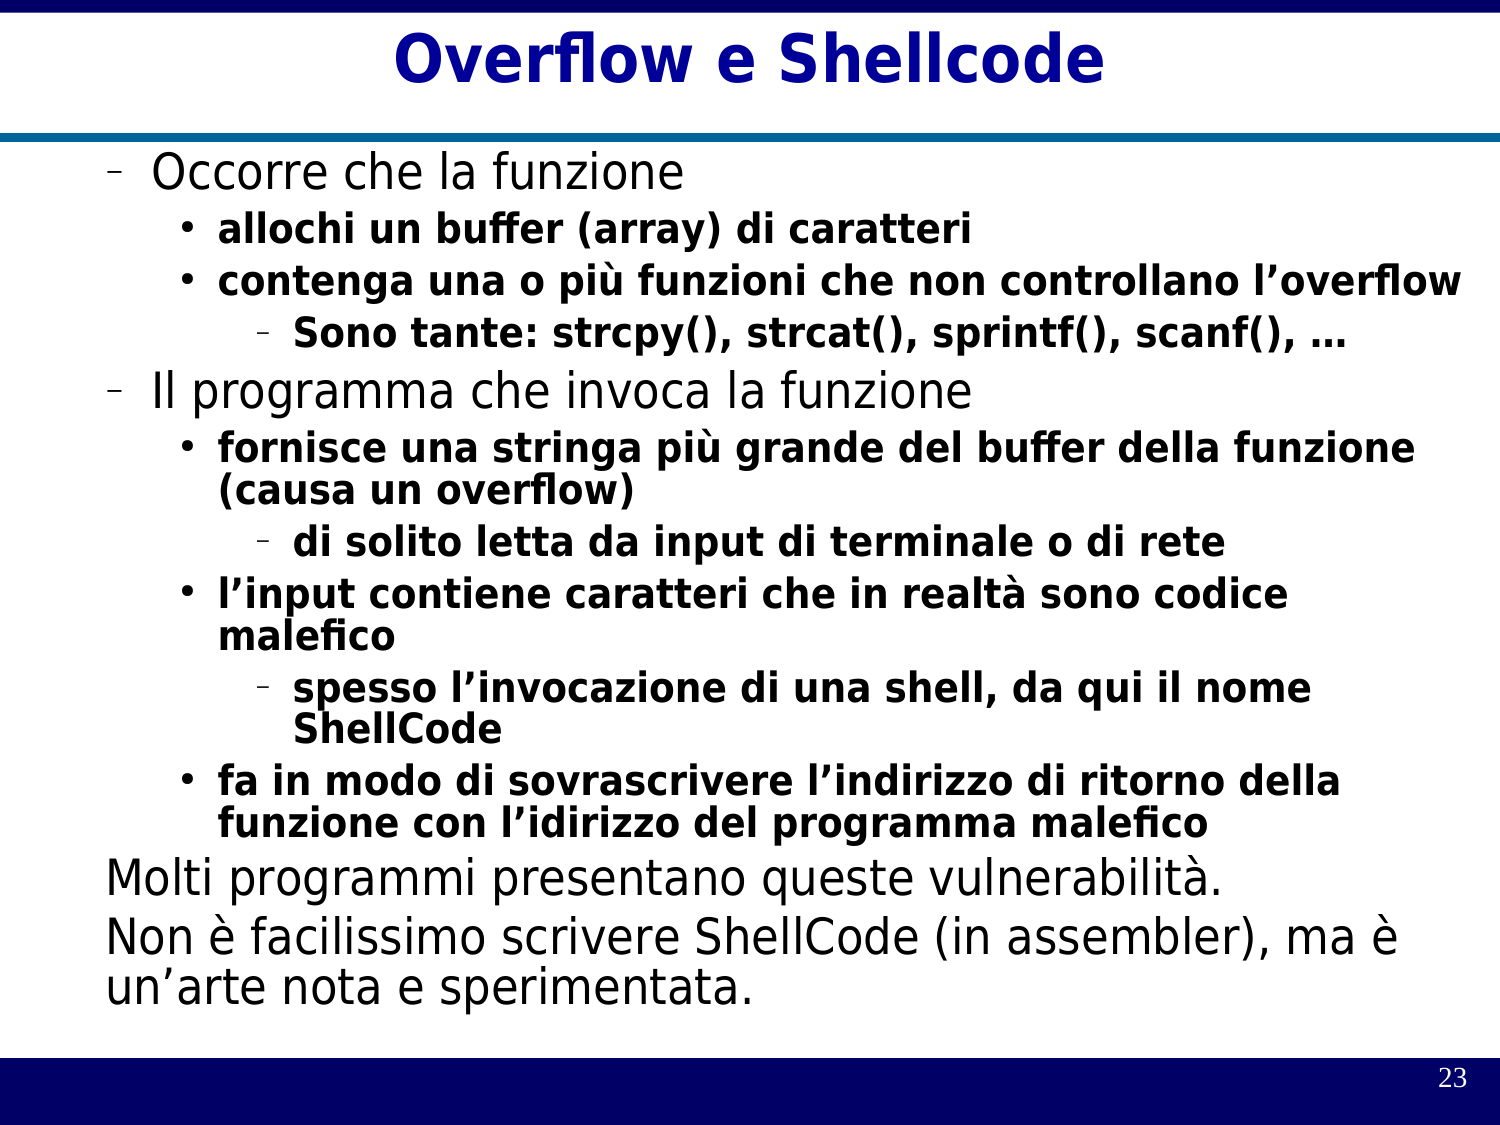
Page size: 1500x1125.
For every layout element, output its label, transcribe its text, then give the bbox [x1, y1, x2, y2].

title Overflow e Shellcode [30, 0, 1471, 126]
list Occorre che la funzione allochi un buffer (array) di caratteri contenga una o più funzioni che non controllano l’overflow Sono tante: strcpy(), strcat(), sprintf(), scanf(), … Il programma che invoca la funzione fornisce una stringa più grande del buffer della funzione (causa un overflow) di solito letta da input di terminale o di rete l’input contiene caratteri che in realtà sono codice malefico spesso l’invocazione di una shell, da qui il nome ShellCode fa in modo di sovrascrivere l’indirizzo di ritorno della funzione con l’idirizzo del programma malefico Molti programmi presentano queste vulnerabilità. Non è facilissimo scrivere ShellCode (in assembler), ma è un’arte nota e sperimentata. [30, 149, 1471, 1023]
